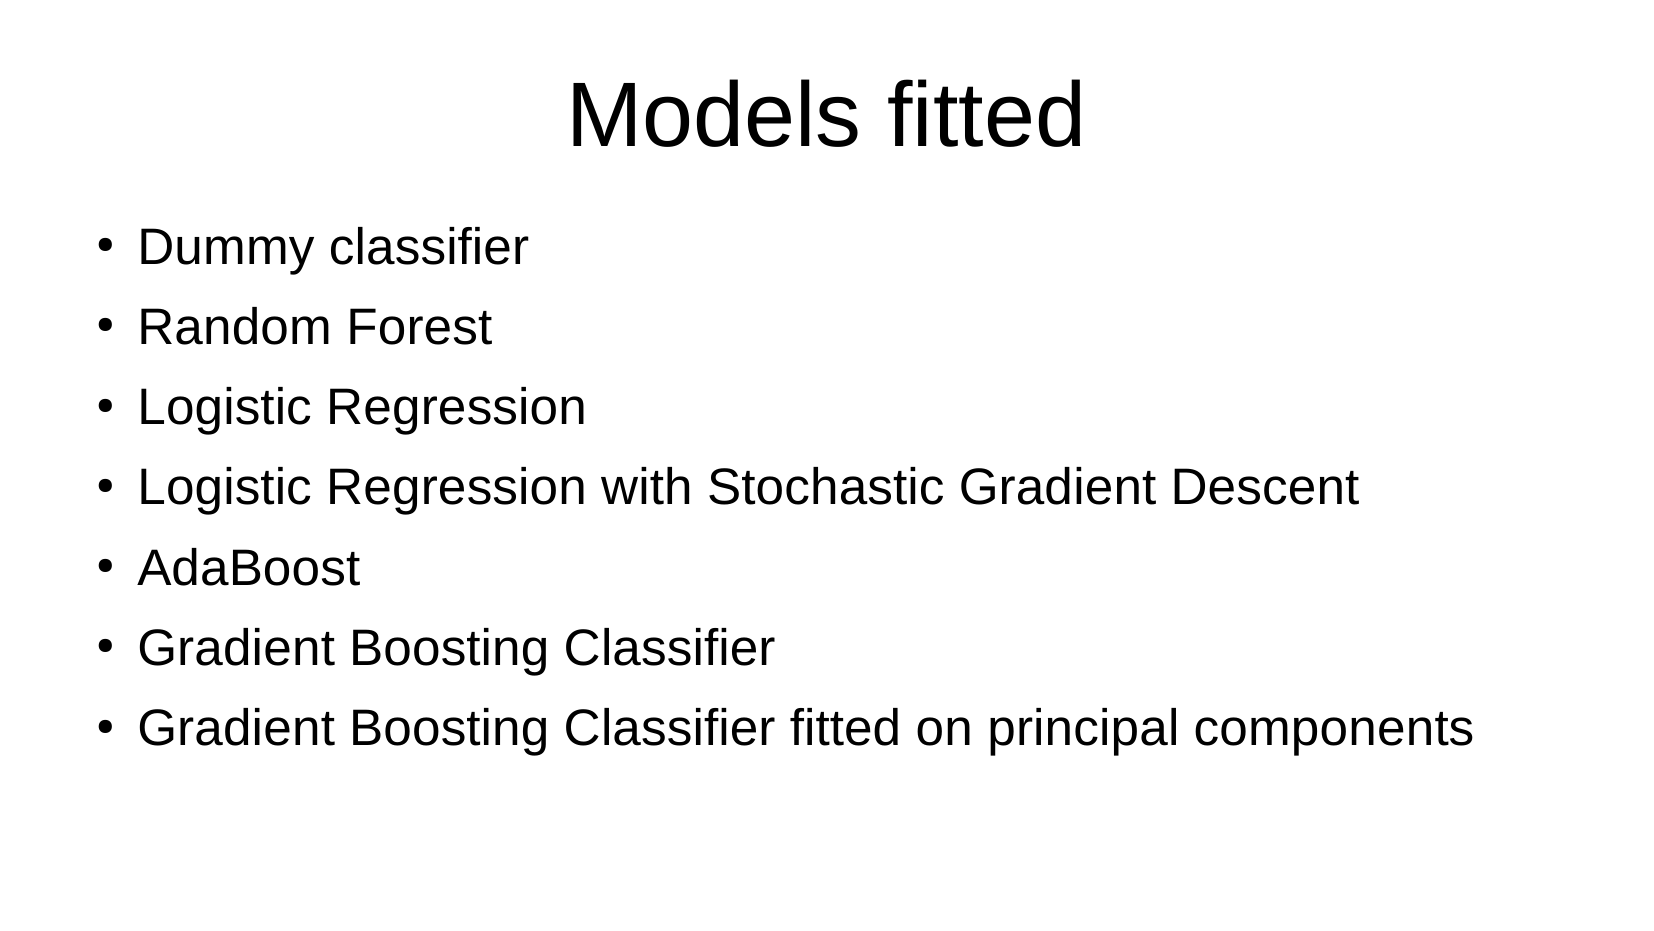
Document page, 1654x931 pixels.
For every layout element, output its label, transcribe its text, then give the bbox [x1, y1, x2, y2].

title Models fitted [82, 37, 1571, 193]
list Dummy classifier Random Forest Logistic Regression Logistic Regression with Stochastic Gradient Descent AdaBoost Gradient Boosting Classifier Gradient Boosting Classifier fitted on principal components [82, 217, 1571, 758]
